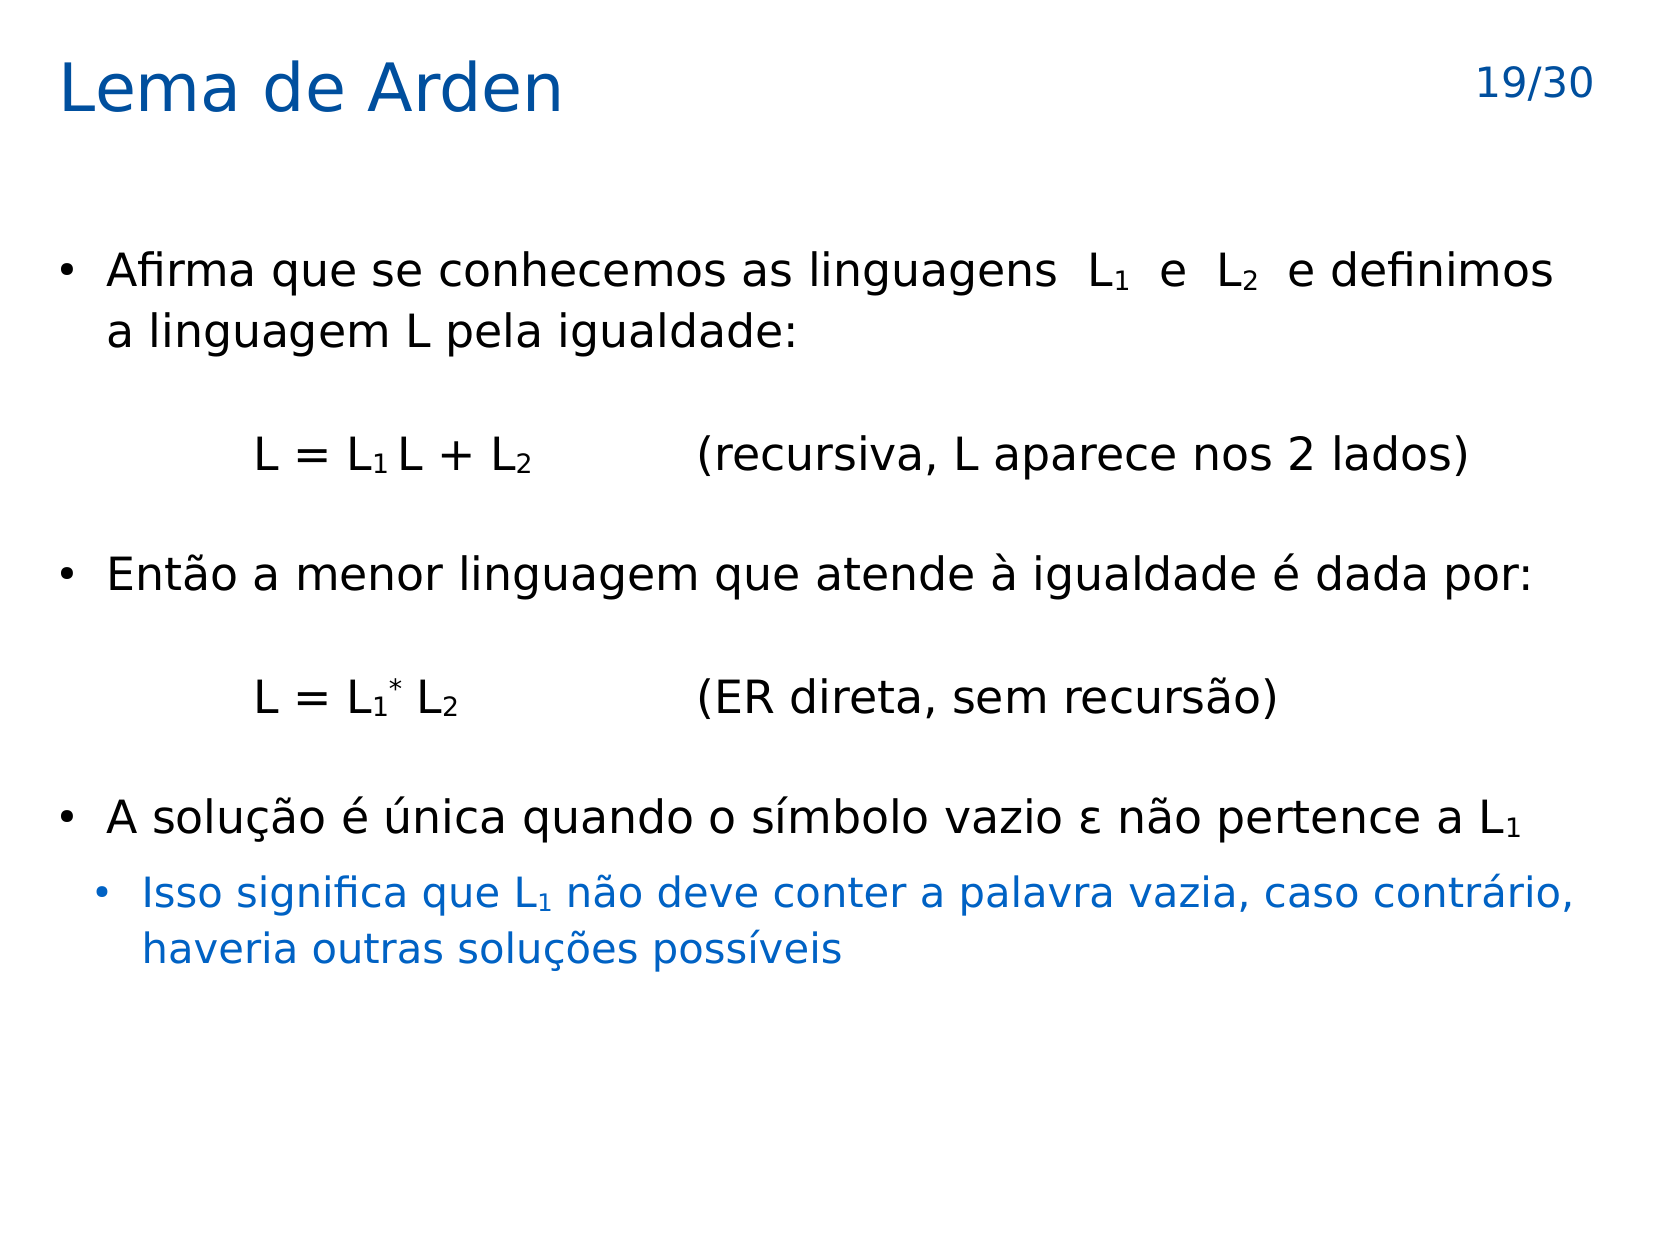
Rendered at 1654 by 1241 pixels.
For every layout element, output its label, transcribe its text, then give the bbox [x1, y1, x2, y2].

title Lema de Arden [59, 29, 1625, 148]
list Afirma que se conhecemos as linguagens L1 e L2 e definimos a linguagem L pela igualdade: L = L1 L + L2 (recursiva, L aparece nos 2 lados) Então a menor linguagem que atende à igualdade é dada por: L = L1* L2 (ER direta, sem recursão) A solução é única quando o símbolo vazio ε não pertence a L1 Isso significa que L1 não deve conter a palavra vazia, caso contrário, haveria outras soluções possíveis [59, 236, 1595, 1211]
